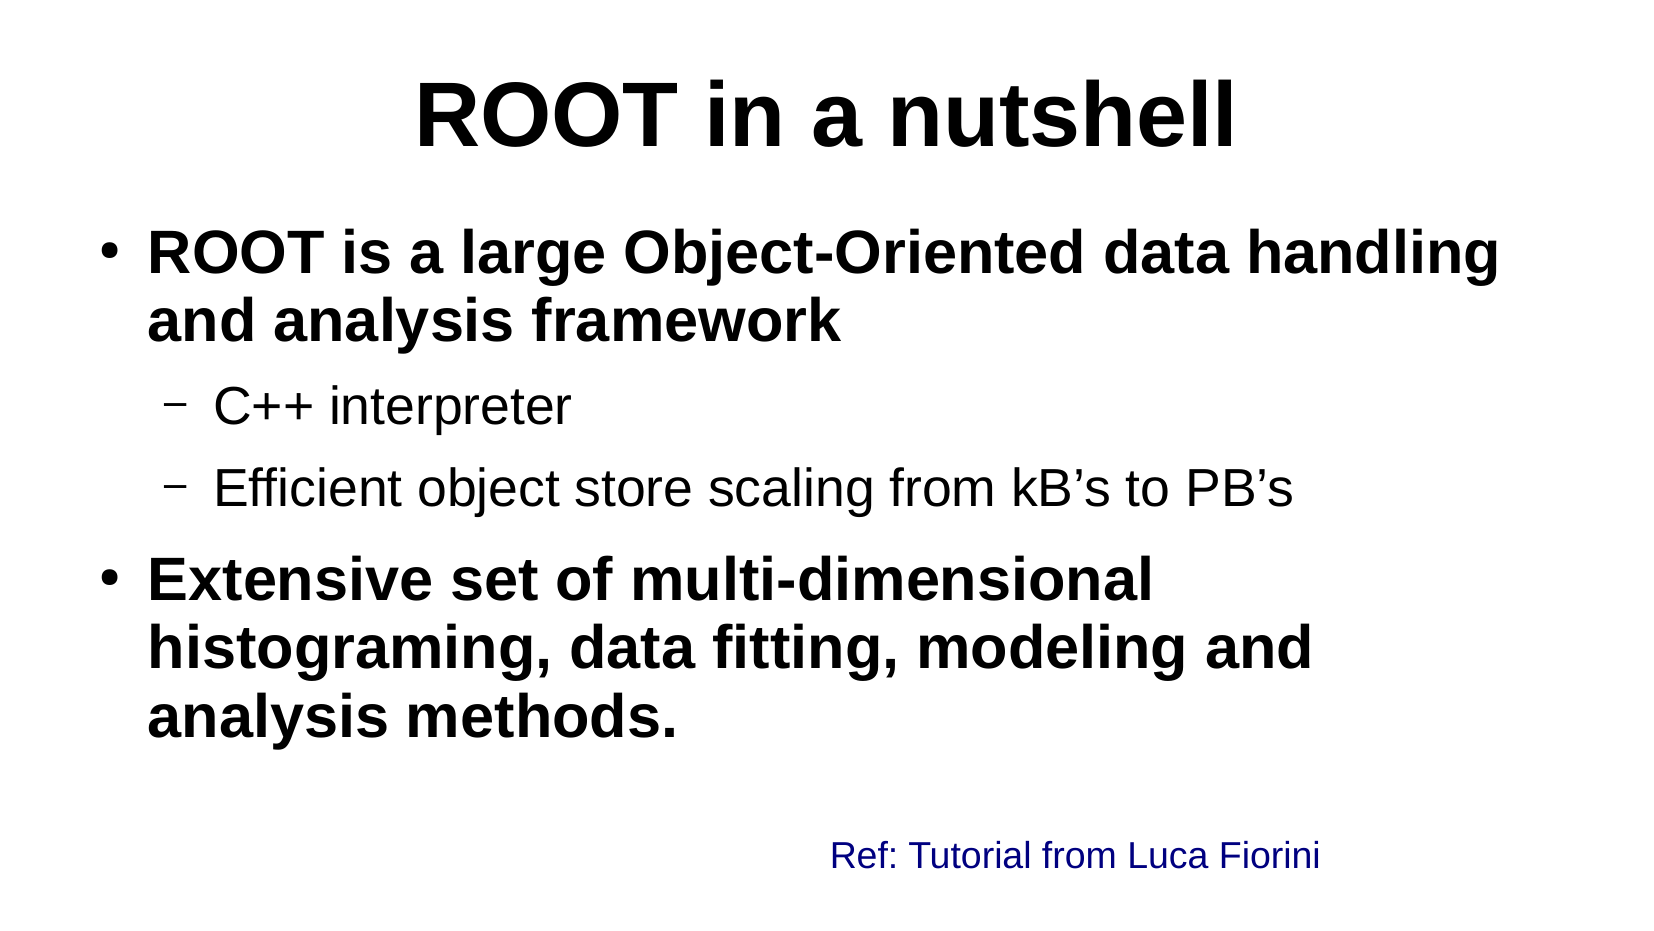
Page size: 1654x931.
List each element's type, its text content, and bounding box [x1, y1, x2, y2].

title ROOT in a nutshell [82, 37, 1571, 193]
list ROOT is a large Object-Oriented data handling and analysis framework C++ interpreter Efficient object store scaling from kB’s to PB’s Extensive set of multi-dimensional histograming, data fitting, modeling and analysis methods. [82, 217, 1571, 758]
text_box Ref: Tutorial from Luca Fiorini [814, 826, 1483, 897]
